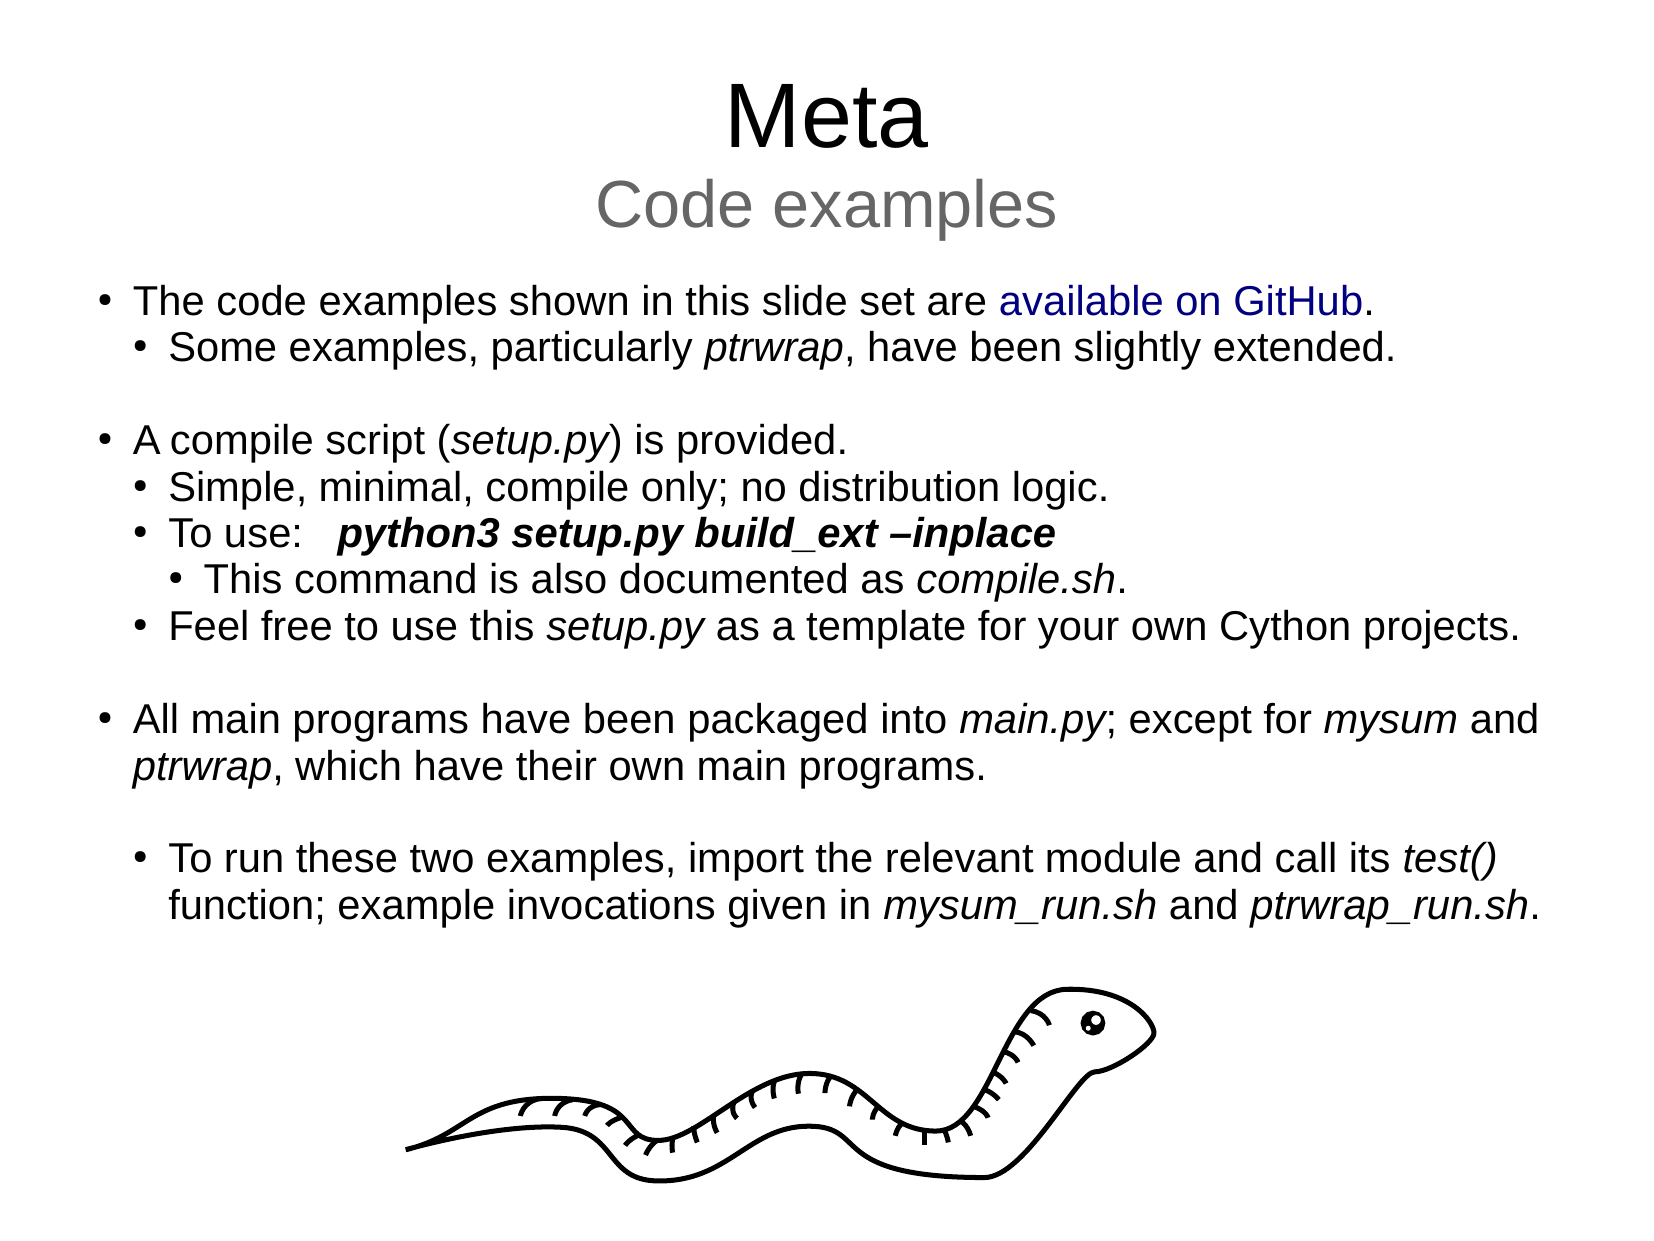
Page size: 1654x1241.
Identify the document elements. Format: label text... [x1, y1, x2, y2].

picture [405, 986, 1157, 1184]
text_box The code examples shown in this slide set are available on GitHub. Some examples, particularly ptrwrap, have been slightly extended. A compile script (setup.py) is provided. Simple, minimal, compile only; no distribution logic. To use: python3 setup.py build_ext –inplace This command is also documented as compile.sh. Feel free to use this setup.py as a template for your own Cython projects. All main programs have been packaged into main.py; except for mysum and ptrwrap, which have their own main programs. To run these two examples, import the relevant module and call its test() function; example invocations given in mysum_run.sh and ptrwrap_run.sh. [82, 270, 1561, 1046]
title Meta Code examples [82, 49, 1571, 257]
